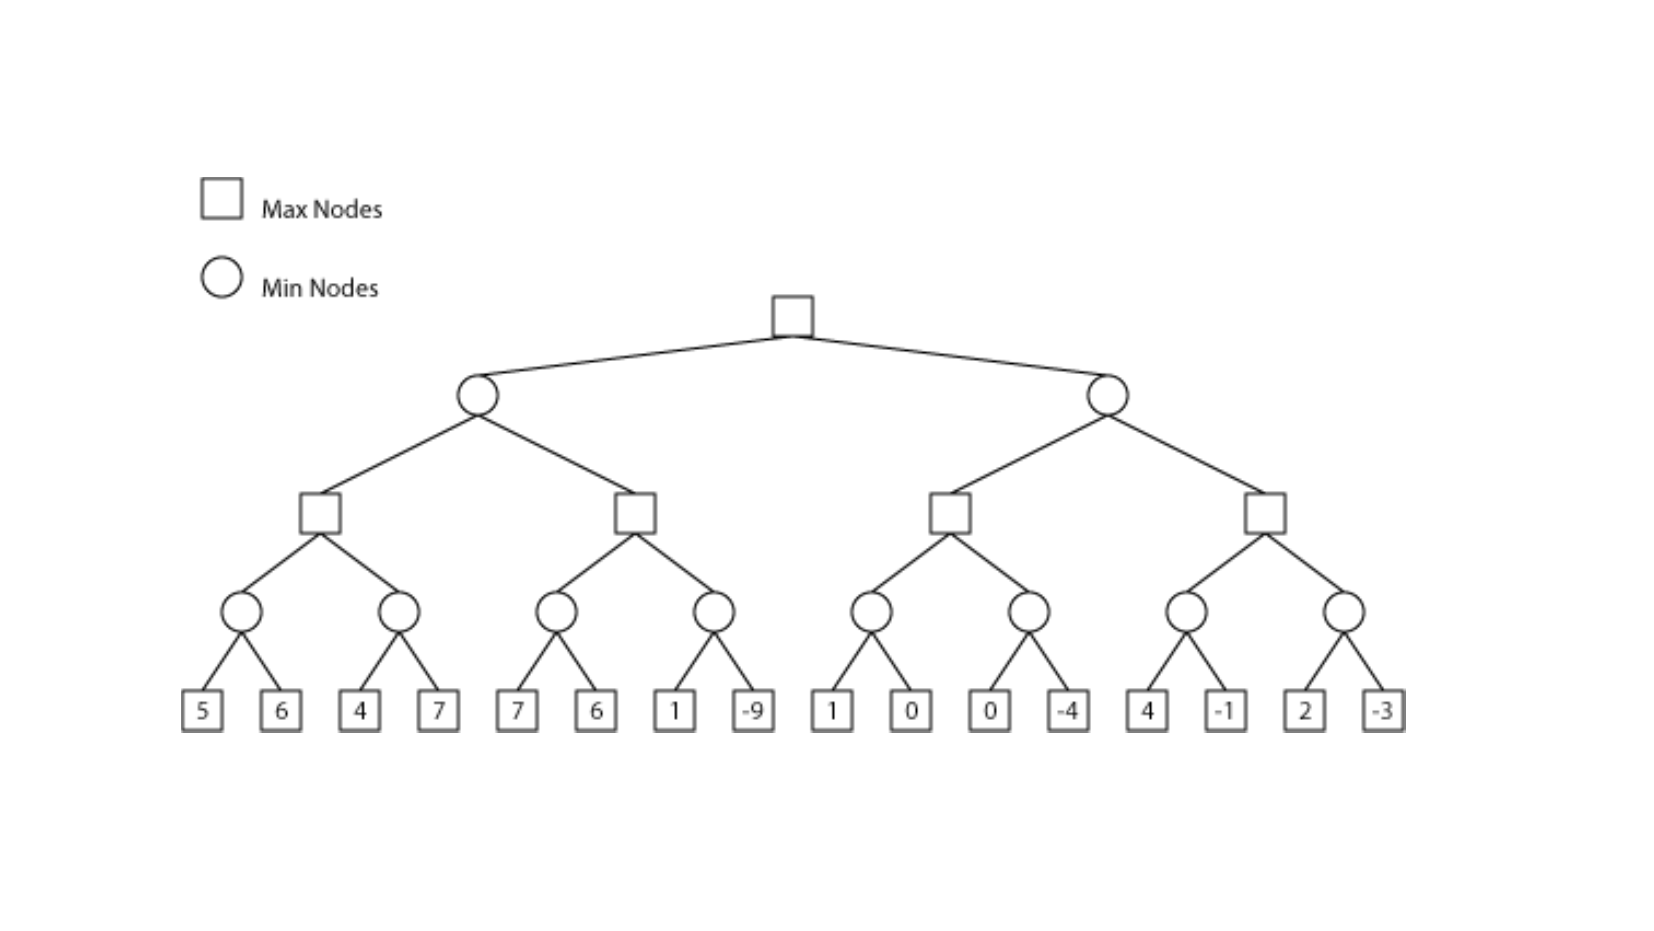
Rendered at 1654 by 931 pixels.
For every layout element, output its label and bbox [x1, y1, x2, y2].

picture [181, 177, 1406, 733]
